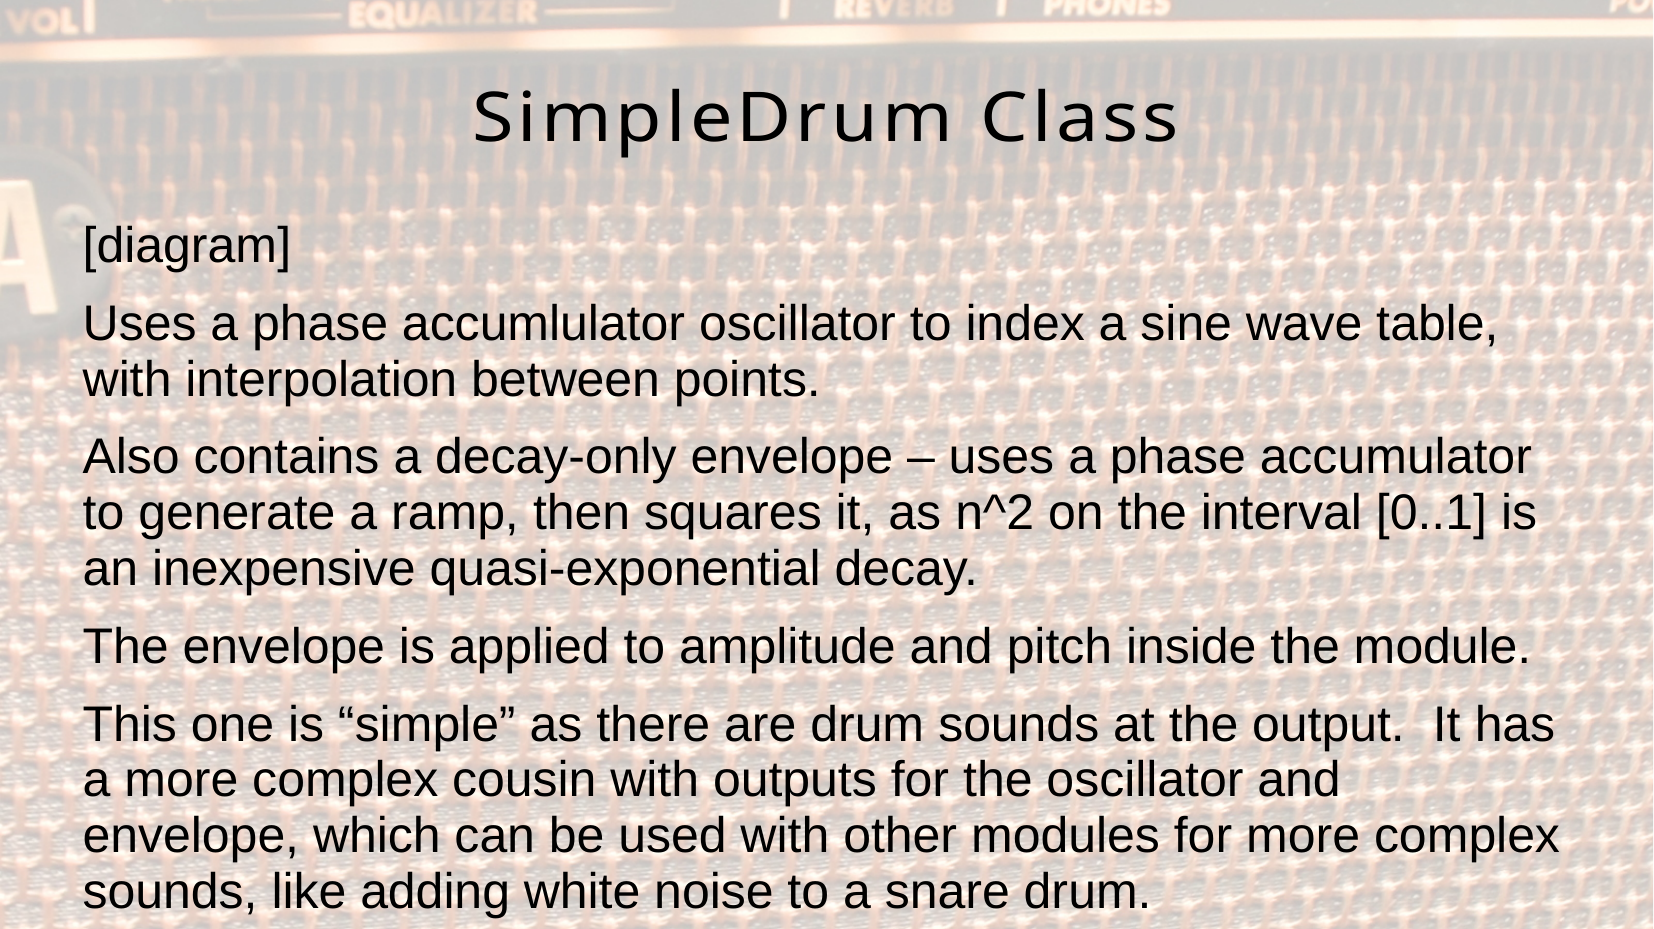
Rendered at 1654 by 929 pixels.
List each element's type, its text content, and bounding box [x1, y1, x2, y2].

list [diagram] Uses a phase accumlulator oscillator to index a sine wave table, with interpolation between points. Also contains a decay-only envelope – uses a phase accumulator to generate a ramp, then squares it, as n^2 on the interval [0..1] is an inexpensive quasi-exponential decay. The envelope is applied to amplitude and pitch inside the module. This one is “simple” as there are drum sounds at the output. It has a more complex cousin with outputs for the oscillator and envelope, which can be used with other modules for more complex sounds, like adding white noise to a snare drum. [82, 217, 1571, 756]
title SimpleDrum Class [82, 36, 1571, 192]
picture [0, 0, 1654, 929]
